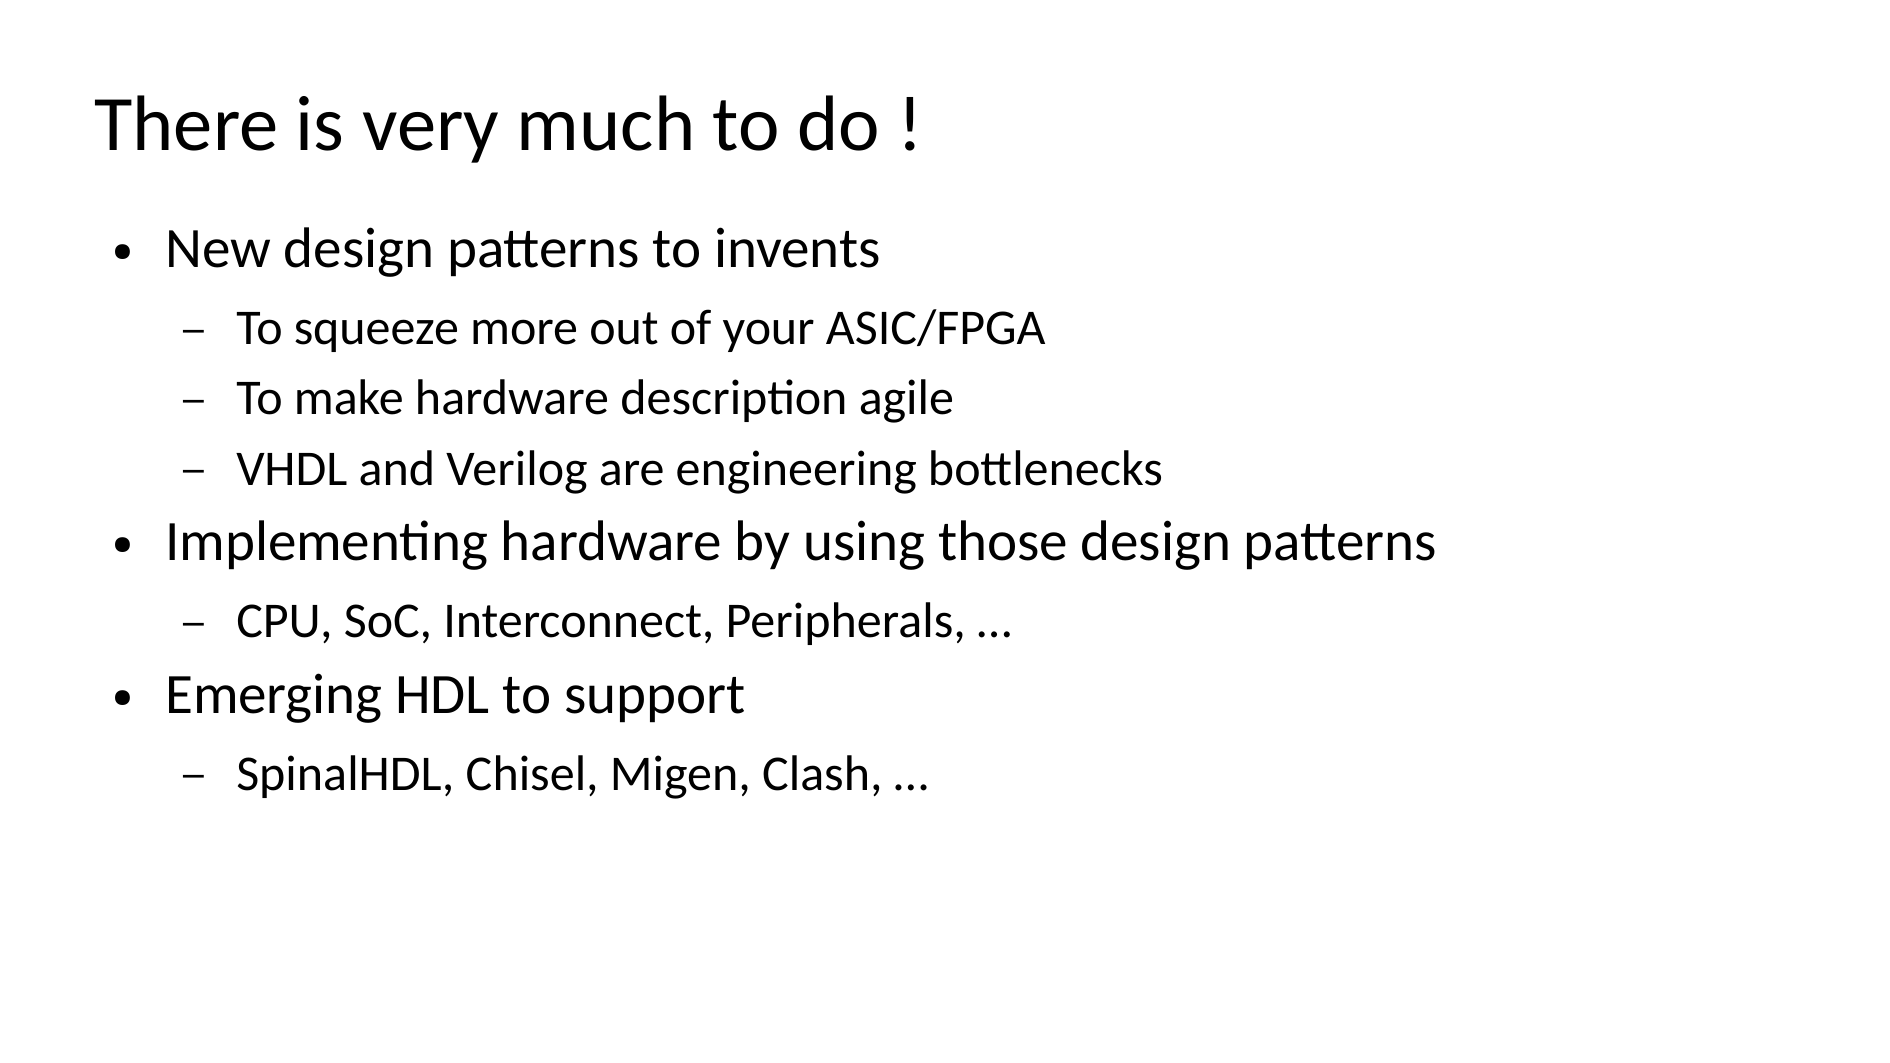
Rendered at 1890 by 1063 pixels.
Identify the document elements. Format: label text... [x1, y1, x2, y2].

list New design patterns to invents To squeeze more out of your ASIC/FPGA To make hardware description agile VHDL and Verilog are engineering bottlenecks Implementing hardware by using those design patterns CPU, SoC, Interconnect, Peripherals, … Emerging HDL to support SpinalHDL, Chisel, Migen, Clash, … [94, 225, 1843, 1004]
title There is very much to do ! [94, 42, 1796, 220]
